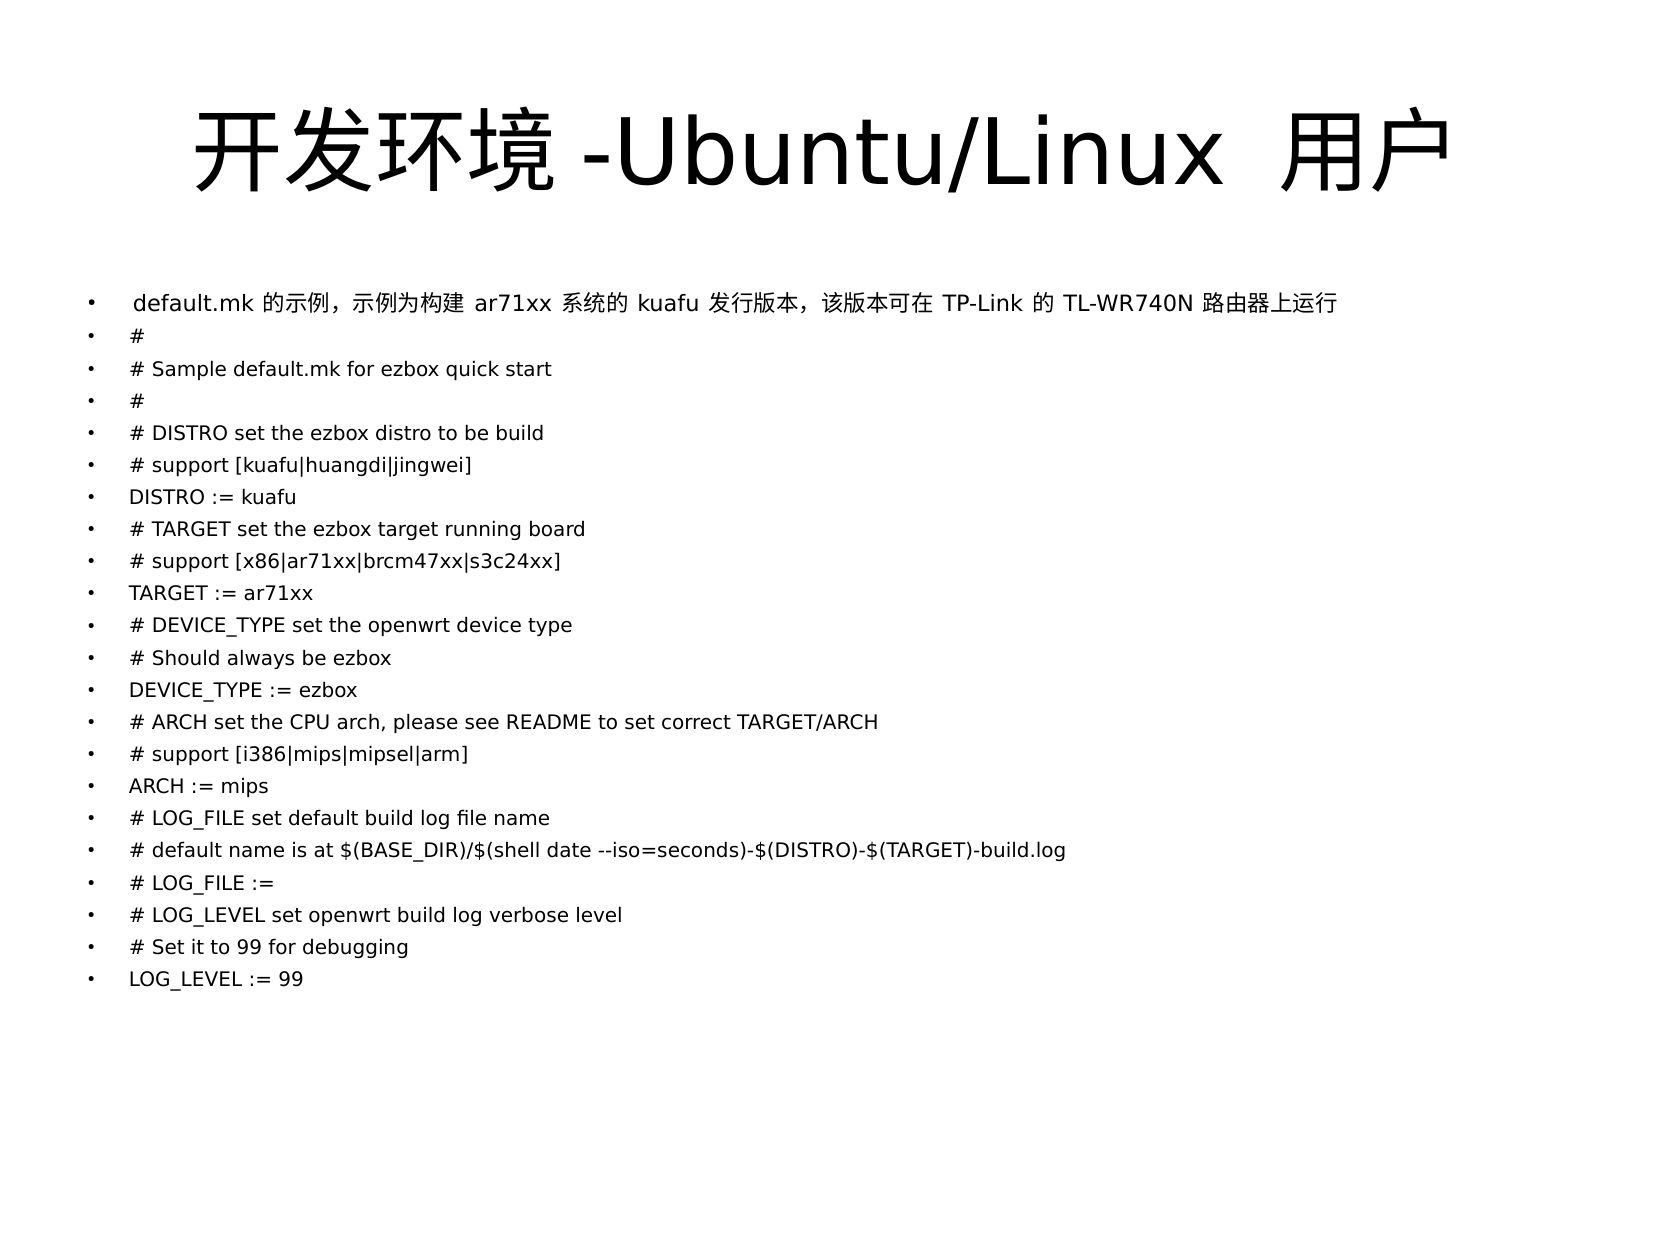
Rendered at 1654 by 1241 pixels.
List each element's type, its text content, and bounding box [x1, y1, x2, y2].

title 开发环境-Ubuntu/Linux 用户 [82, 49, 1571, 257]
list default.mk 的示例，示例为构建 ar71xx 系统的 kuafu 发行版本，该版本可在 TP-Link 的 TL-WR740N 路由器上运行 # # Sample default.mk for ezbox quick start # # DISTRO set the ezbox distro to be build # support [kuafu|huangdi|jingwei] DISTRO := kuafu # TARGET set the ezbox target running board # support [x86|ar71xx|brcm47xx|s3c24xx] TARGET := ar71xx # DEVICE_TYPE set the openwrt device type # Should always be ezbox DEVICE_TYPE := ezbox # ARCH set the CPU arch, please see README to set correct TARGET/ARCH # support [i386|mips|mipsel|arm] ARCH := mips # LOG_FILE set default build log file name # default name is at $(BASE_DIR)/$(shell date --iso=seconds)-$(DISTRO)-$(TARGET)-build.log # LOG_FILE := # LOG_LEVEL set openwrt build log verbose level # Set it to 99 for debugging LOG_LEVEL := 99 [82, 290, 1538, 1010]
